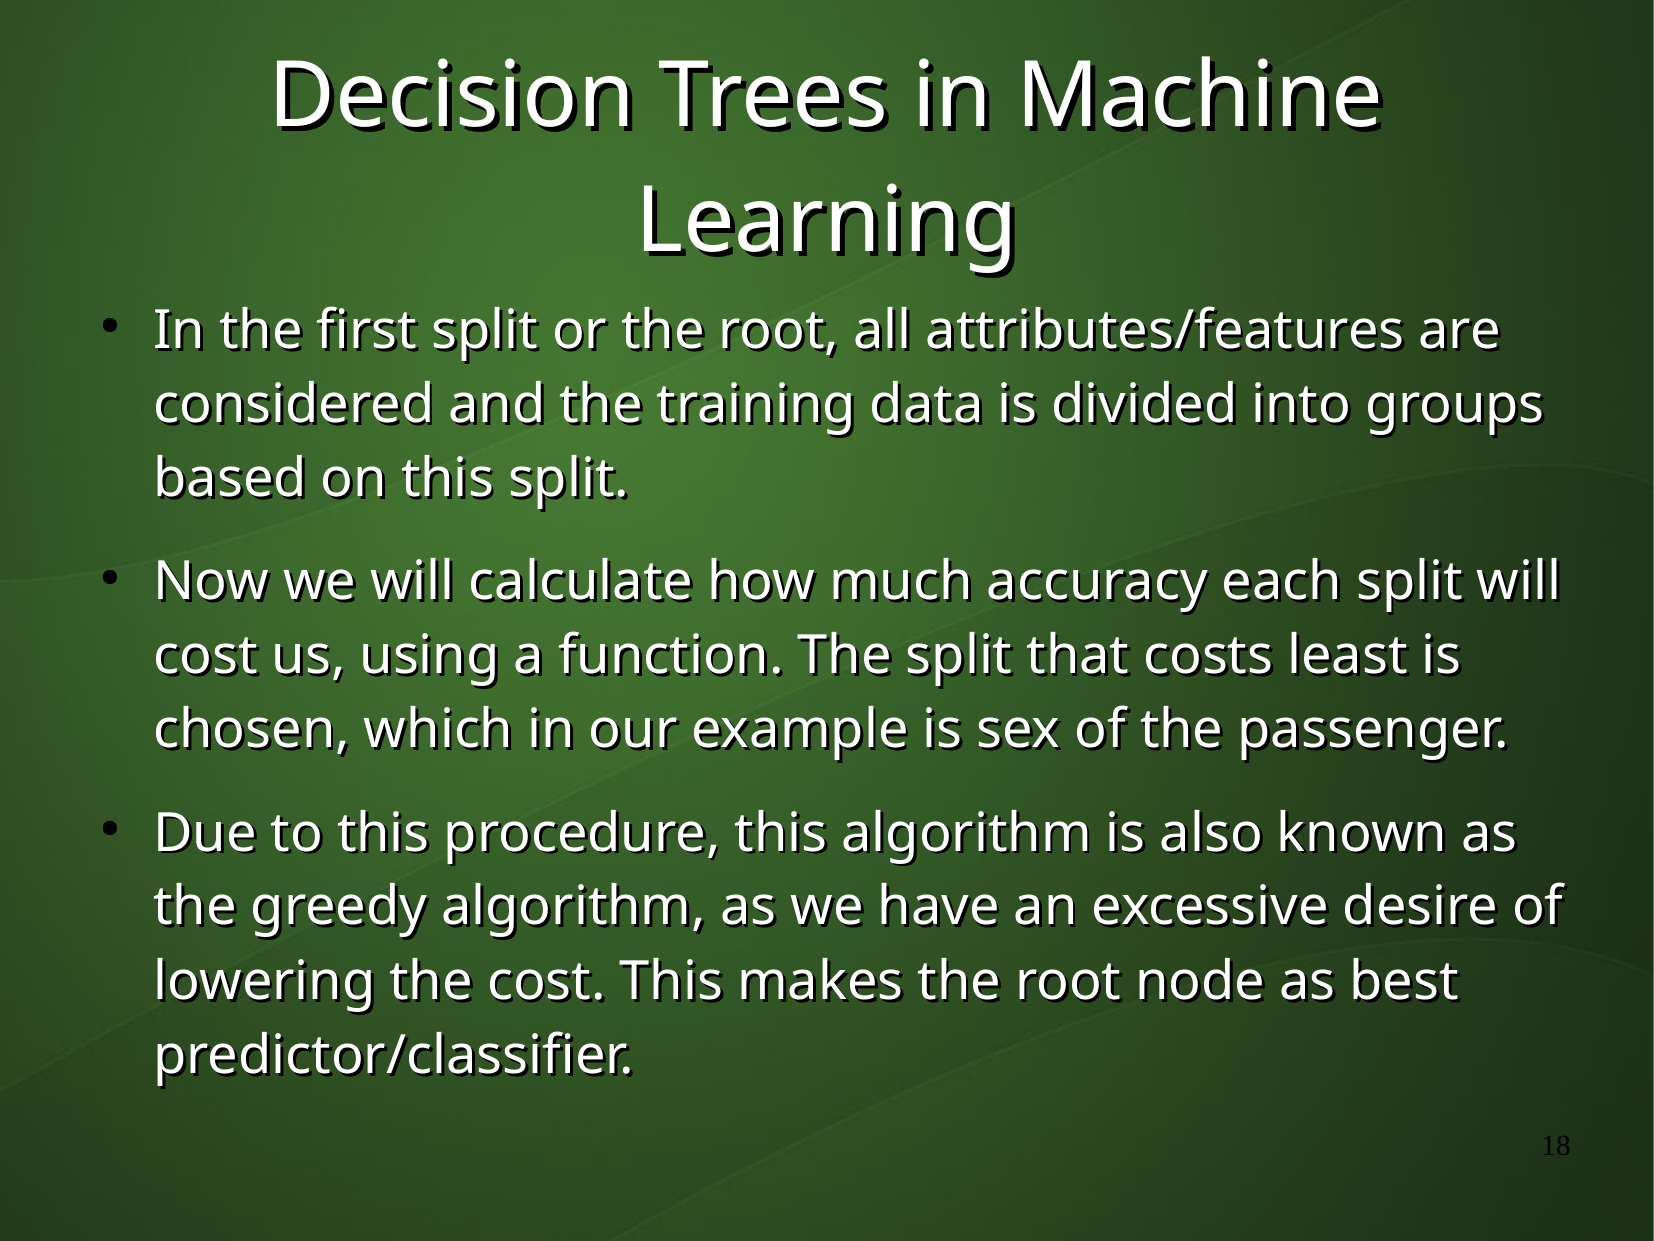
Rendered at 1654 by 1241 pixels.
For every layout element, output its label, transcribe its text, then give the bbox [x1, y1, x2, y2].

picture [0, 0, 1654, 1241]
list In the first split or the root, all attributes/features are considered and the training data is divided into groups based on this split. Now we will calculate how much accuracy each split will cost us, using a function. The split that costs least is chosen, which in our example is sex of the passenger. Due to this procedure, this algorithm is also known as the greedy algorithm, as we have an excessive desire of lowering the cost. This makes the root node as best predictor/classifier. [82, 290, 1571, 1043]
title Decision Trees in Machine Learning [82, 45, 1571, 261]
